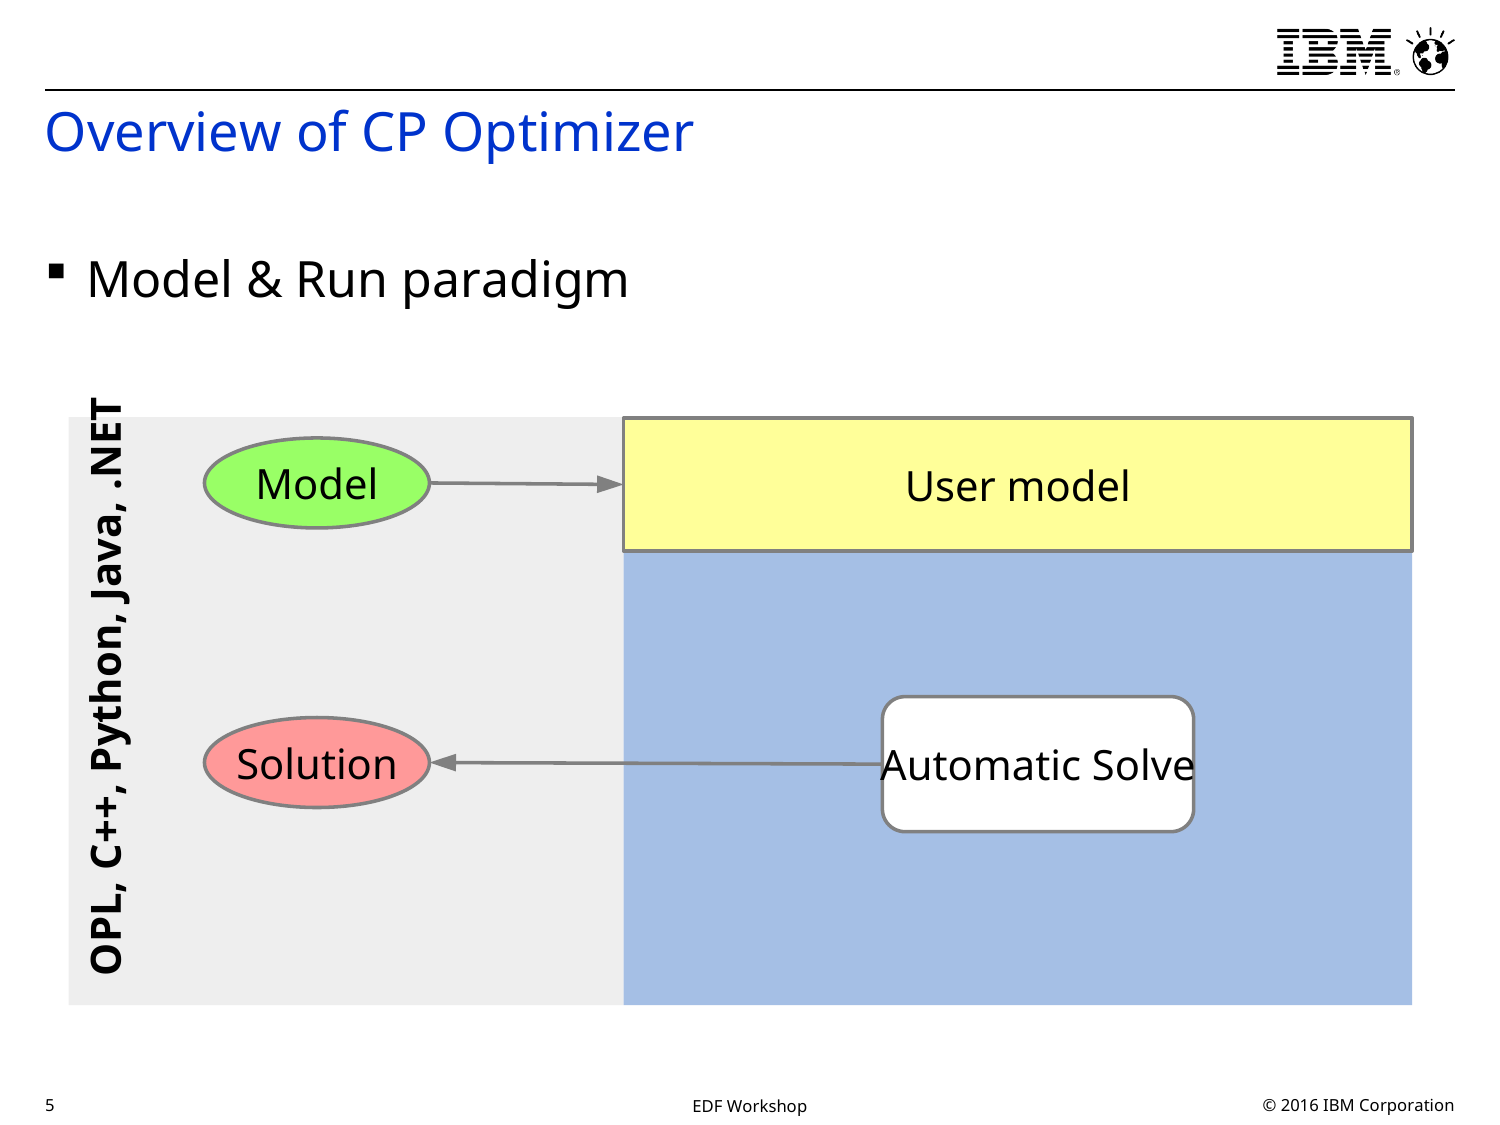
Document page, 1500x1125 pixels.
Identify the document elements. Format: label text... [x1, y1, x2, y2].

list Model & Run paradigm [30, 239, 1456, 1066]
title Overview of CP Optimizer [29, 97, 1455, 203]
picture [1260, 10, 1468, 90]
